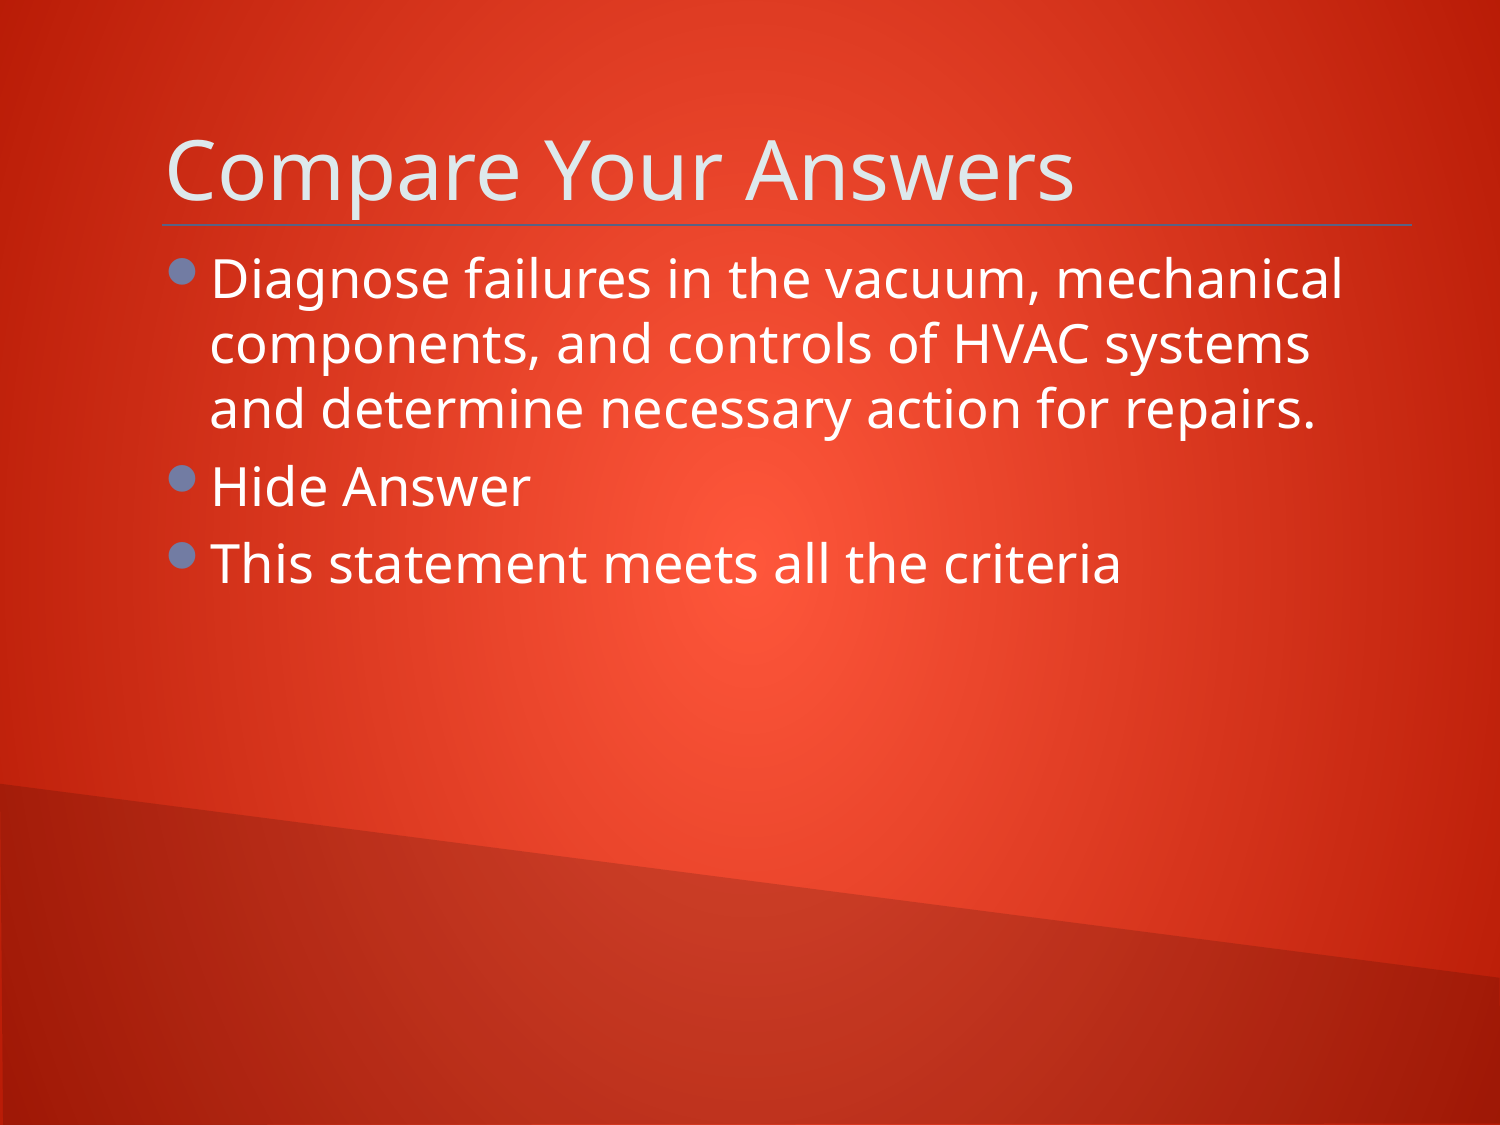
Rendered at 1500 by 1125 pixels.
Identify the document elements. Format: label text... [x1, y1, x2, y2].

list Diagnose failures in the vacuum, mechanical components, and controls of HVAC systems and determine necessary action for repairs. Hide Answer This statement meets all the criteria [150, 237, 1425, 988]
title Compare Your Answers [150, 45, 1425, 233]
